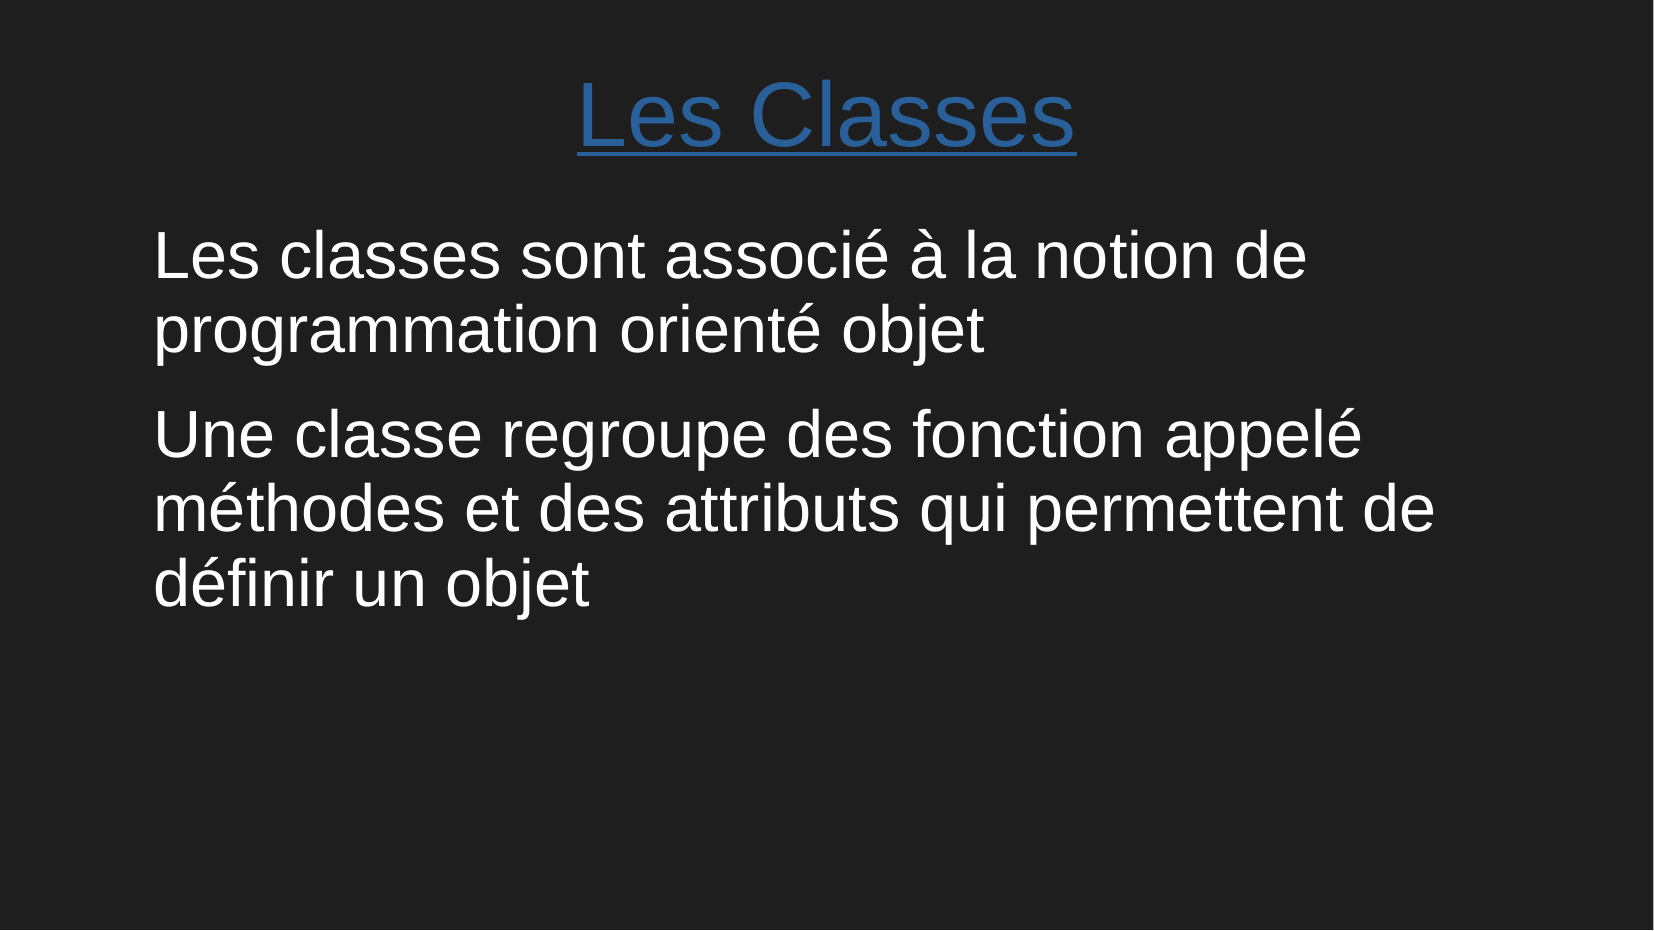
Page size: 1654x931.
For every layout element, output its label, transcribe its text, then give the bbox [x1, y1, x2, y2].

title Les Classes [82, 37, 1571, 193]
list Les classes sont associé à la notion de programmation orienté objet Une classe regroupe des fonction appelé méthodes et des attributs qui permettent de définir un objet [82, 217, 1571, 758]
